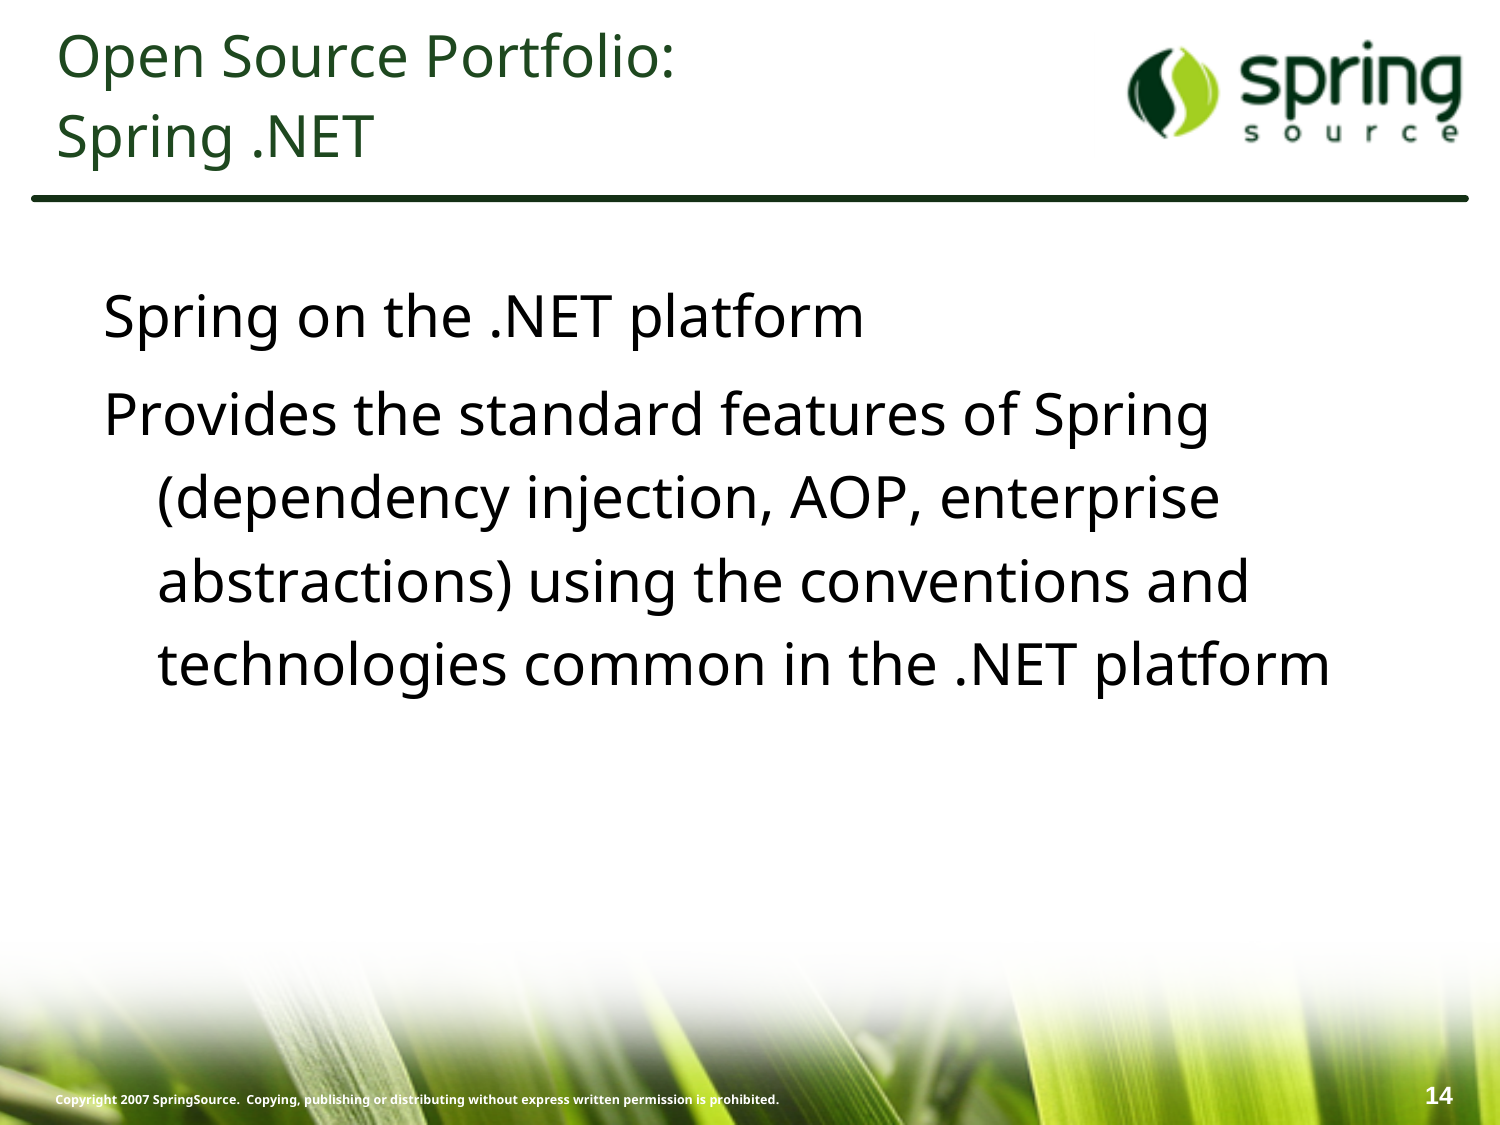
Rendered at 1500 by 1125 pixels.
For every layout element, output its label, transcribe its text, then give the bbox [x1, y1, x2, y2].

picture [0, 941, 1500, 1125]
text_box Spring on the .NET platform Provides the standard features of Spring (dependency injection, AOP, enterprise abstractions) using the conventions and technologies common in the .NET platform [103, 274, 1393, 922]
picture [1093, 32, 1500, 158]
text_box Open Source Portfolio: Spring .NET [56, 10, 1088, 178]
